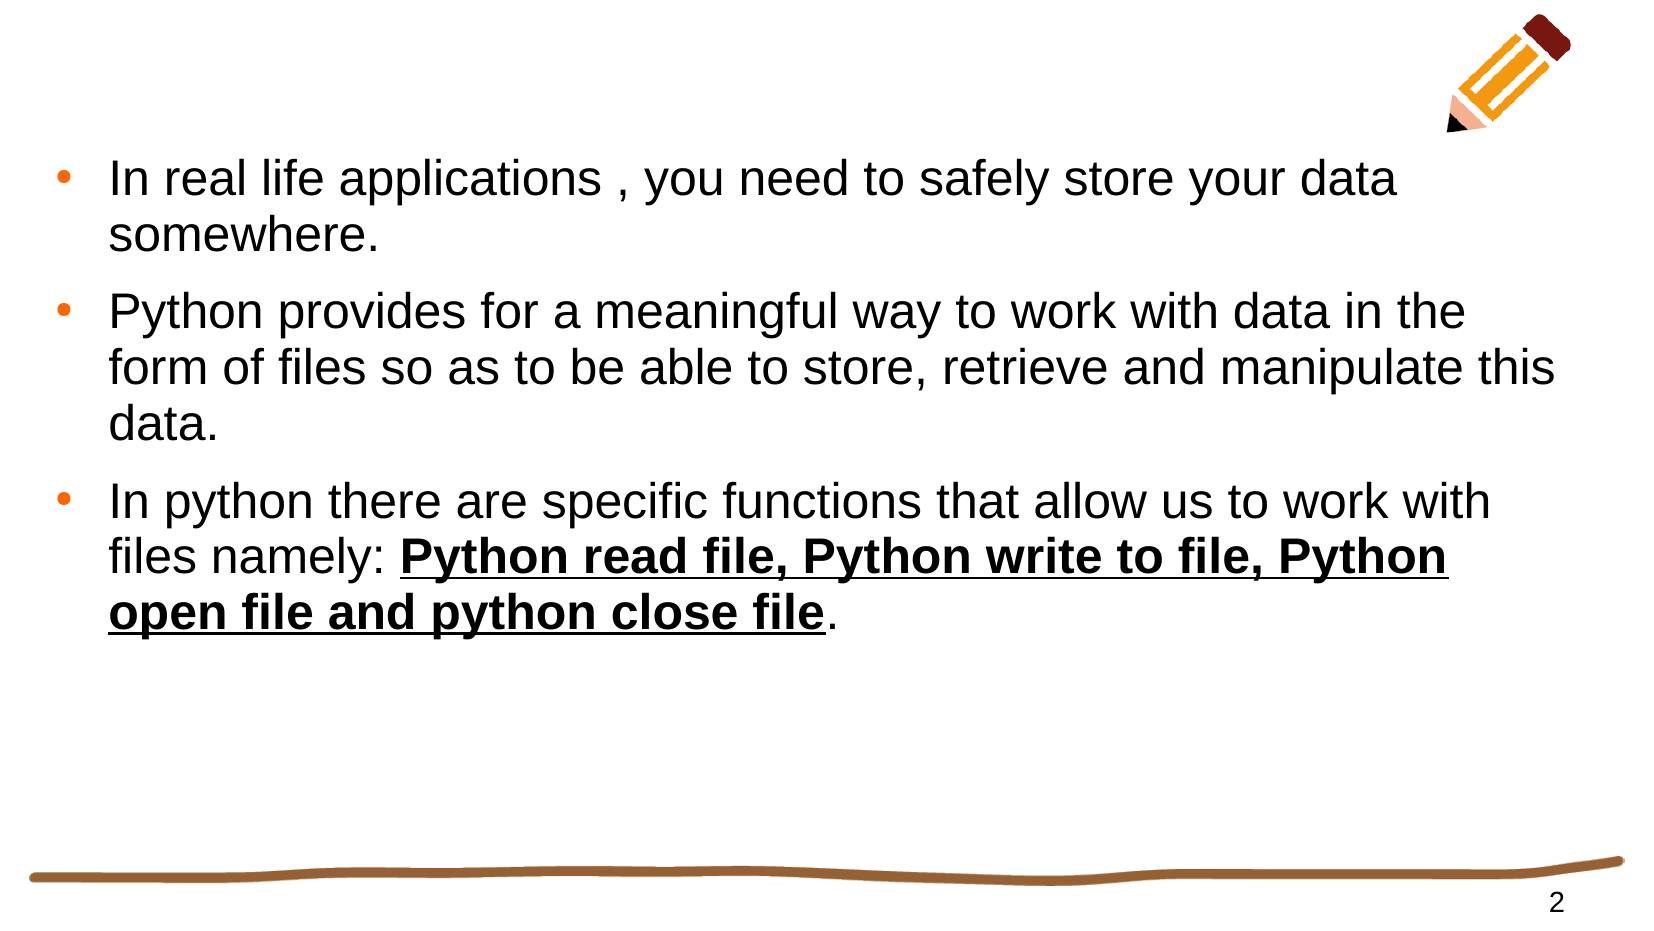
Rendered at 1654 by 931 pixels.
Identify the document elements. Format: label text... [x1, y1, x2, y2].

picture [1446, 14, 1571, 133]
picture [29, 856, 1625, 886]
list In real life applications , you need to safely store your data somewhere. Python provides for a meaningful way to work with data in the form of files so as to be able to store, retrieve and manipulate this data. In python there are specific functions that allow us to work with files namely: Python read file, Python write to file, Python open file and python close file. [37, 150, 1576, 751]
